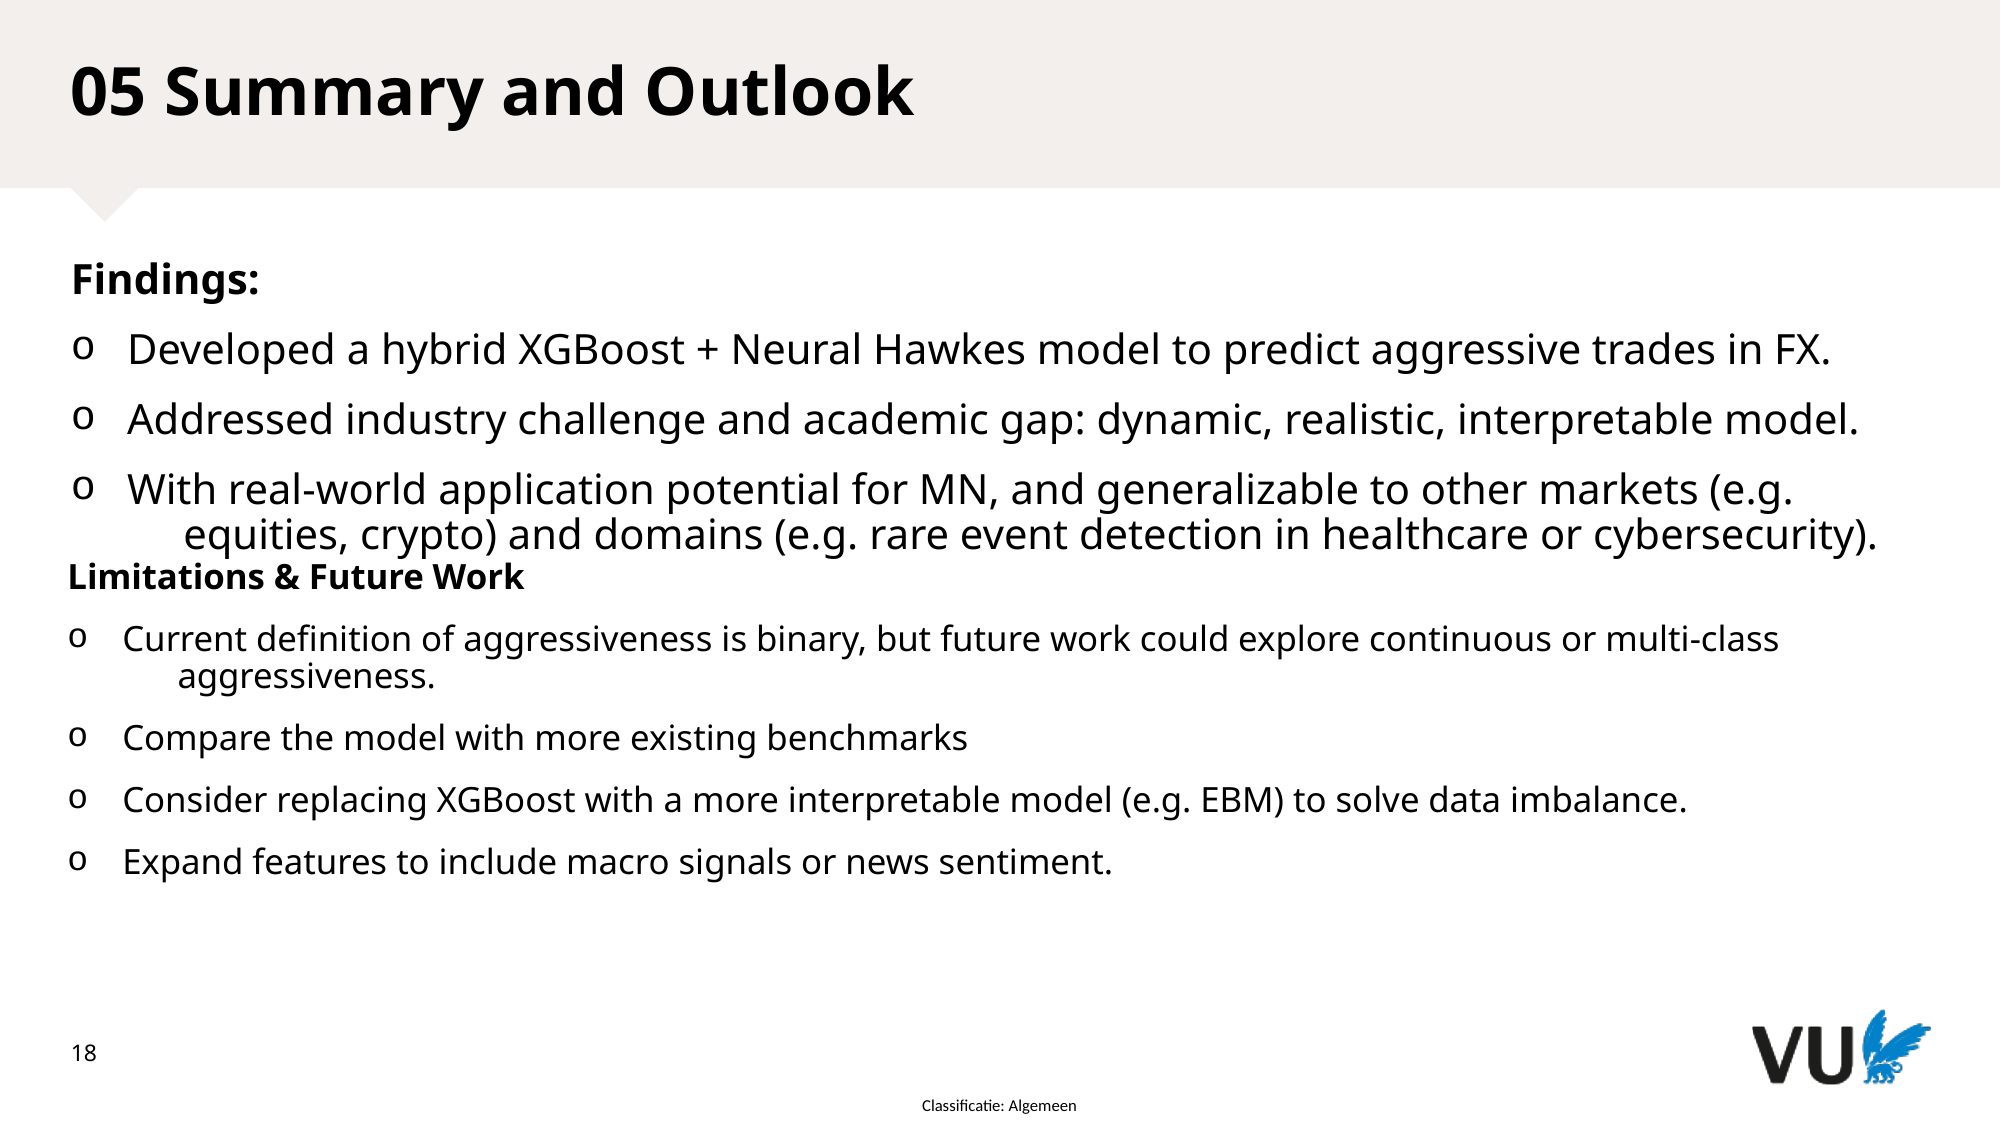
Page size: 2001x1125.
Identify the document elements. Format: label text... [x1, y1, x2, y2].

title 05 Summary and Outlook [70, 0, 1930, 188]
list Findings: Developed a hybrid XGBoost + Neural Hawkes model to predict aggressive trades in FX. Addressed industry challenge and academic gap: dynamic, realistic, interpretable model. With real-world application potential for MN, and generalizable to other markets (e.g. equities, crypto) and domains (e.g. rare event detection in healthcare or cybersecurity). [67, 211, 1930, 537]
text_box 4 [70, 983, 152, 1125]
text_box Limitations & Future Work Current definition of aggressiveness is binary, but future work could explore continuous or multi-class aggressiveness. Compare the model with more existing benchmarks Consider replacing XGBoost with a more interpretable model (e.g. EBM) to solve data imbalance. Expand features to include macro signals or news sentiment. [67, 559, 1930, 885]
